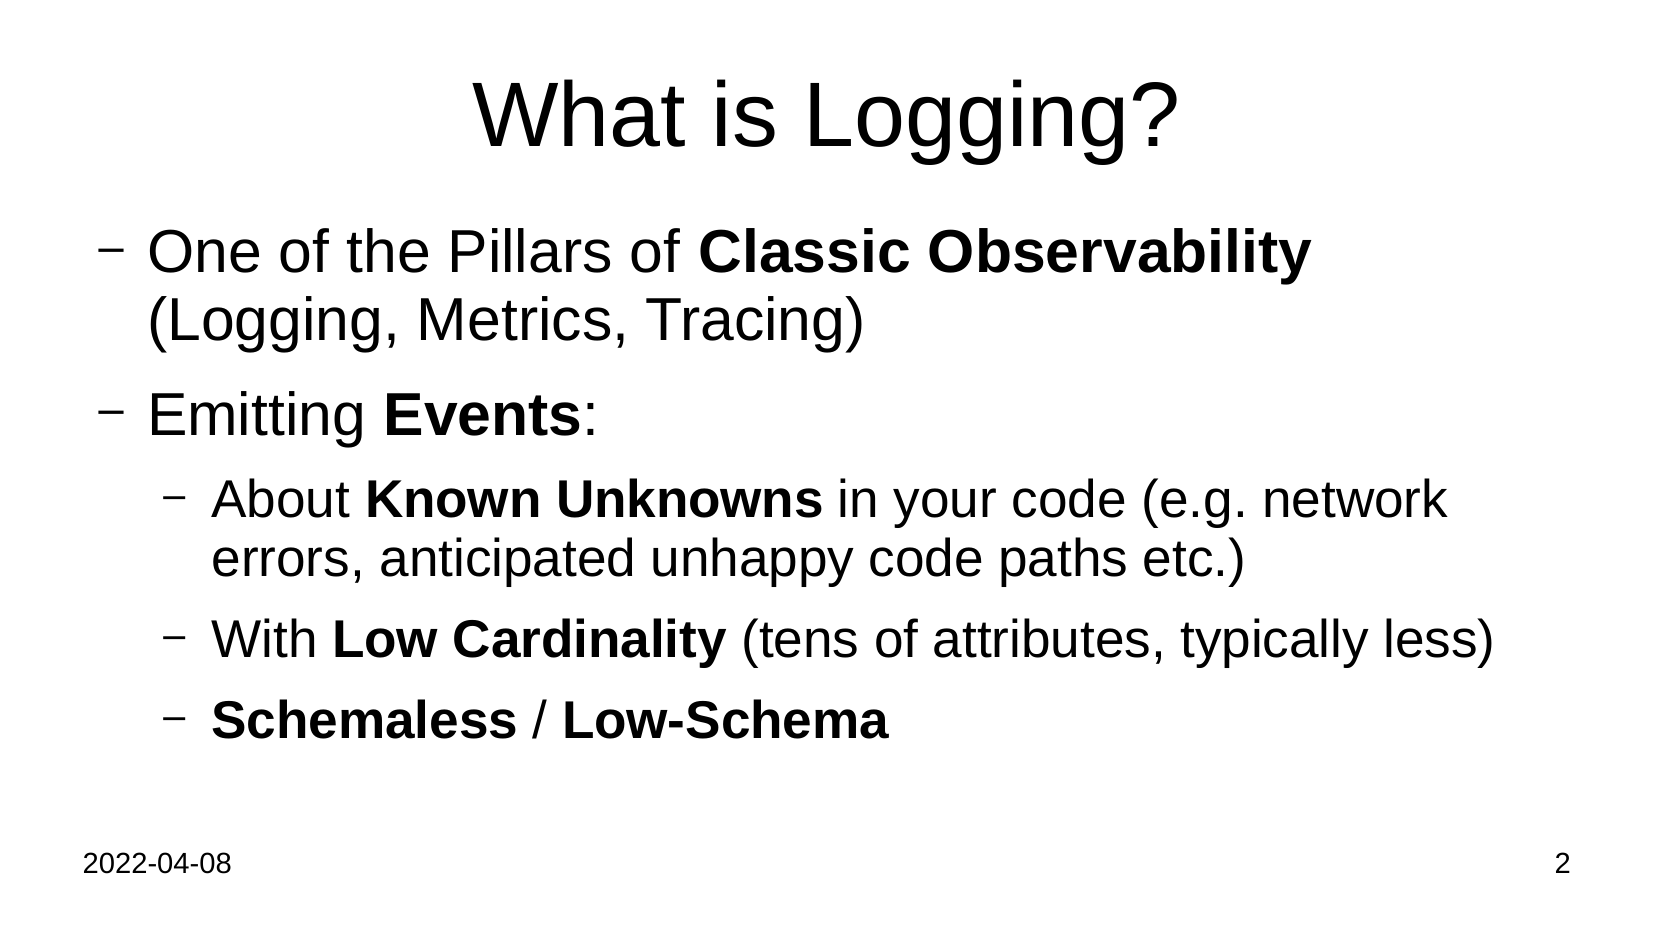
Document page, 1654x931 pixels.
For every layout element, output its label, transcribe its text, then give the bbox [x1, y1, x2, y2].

list One of the Pillars of Classic Observability (Logging, Metrics, Tracing) Emitting Events: About Known Unknowns in your code (e.g. network errors, anticipated unhappy code paths etc.) With Low Cardinality (tens of attributes, typically less) Schemaless / Low-Schema [82, 217, 1571, 758]
title What is Logging? [82, 37, 1571, 193]
